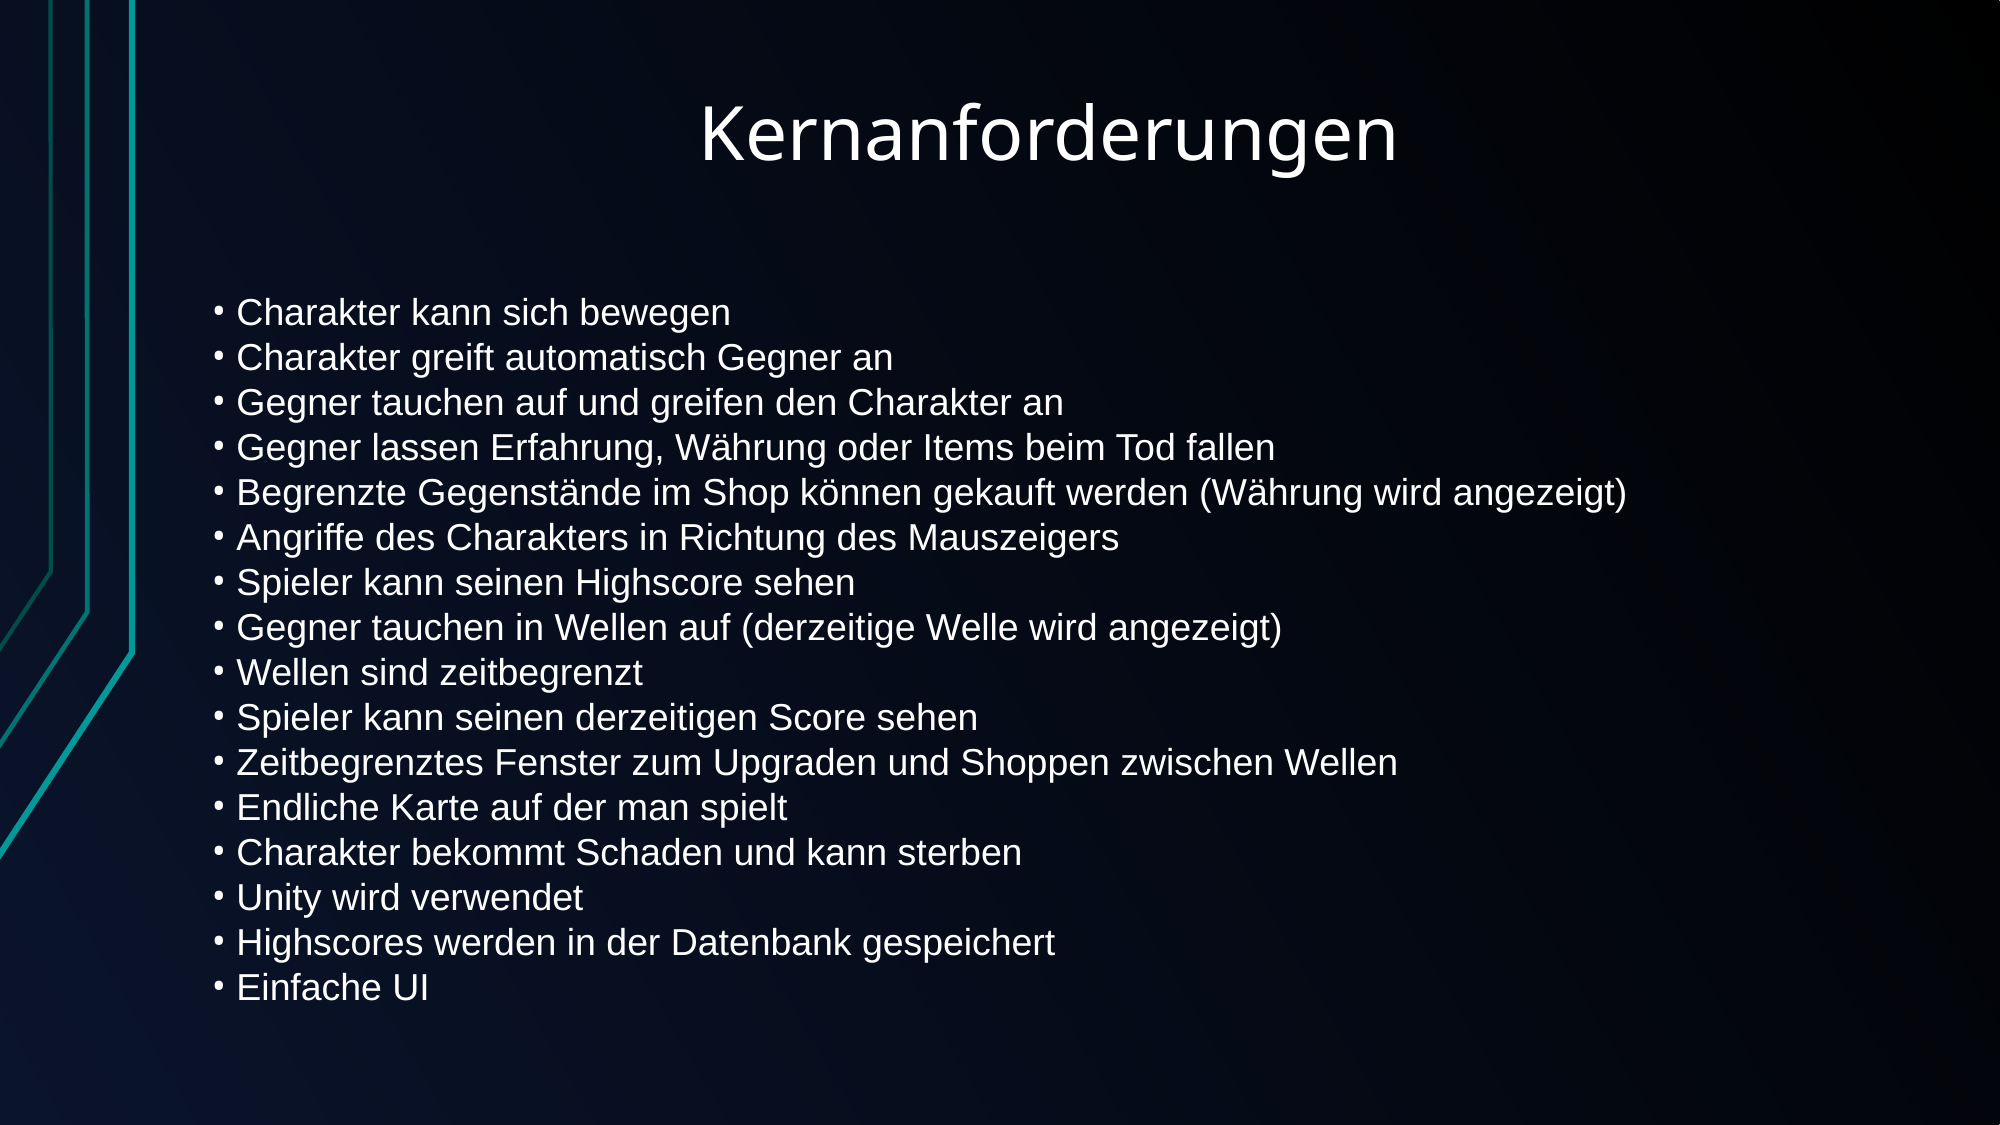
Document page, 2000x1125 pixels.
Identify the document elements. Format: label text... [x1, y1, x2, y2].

list Charakter kann sich bewegen Charakter greift automatisch Gegner an Gegner tauchen auf und greifen den Charakter an Gegner lassen Erfahrung, Währung oder Items beim Tod fallen Begrenzte Gegenstände im Shop können gekauft werden (Währung wird angezeigt) Angriffe des Charakters in Richtung des Mauszeigers Spieler kann seinen Highscore sehen Gegner tauchen in Wellen auf (derzeitige Welle wird angezeigt) Wellen sind zeitbegrenzt Spieler kann seinen derzeitigen Score sehen Zeitbegrenztes Fenster zum Upgraden und Shoppen zwischen Wellen Endliche Karte auf der man spielt Charakter bekommt Schaden und kann sterben Unity wird verwendet Highscores werden in der Datenbank gespeichert Einfache UI [196, 231, 1669, 1020]
title Kernanforderungen [199, 78, 1900, 187]
